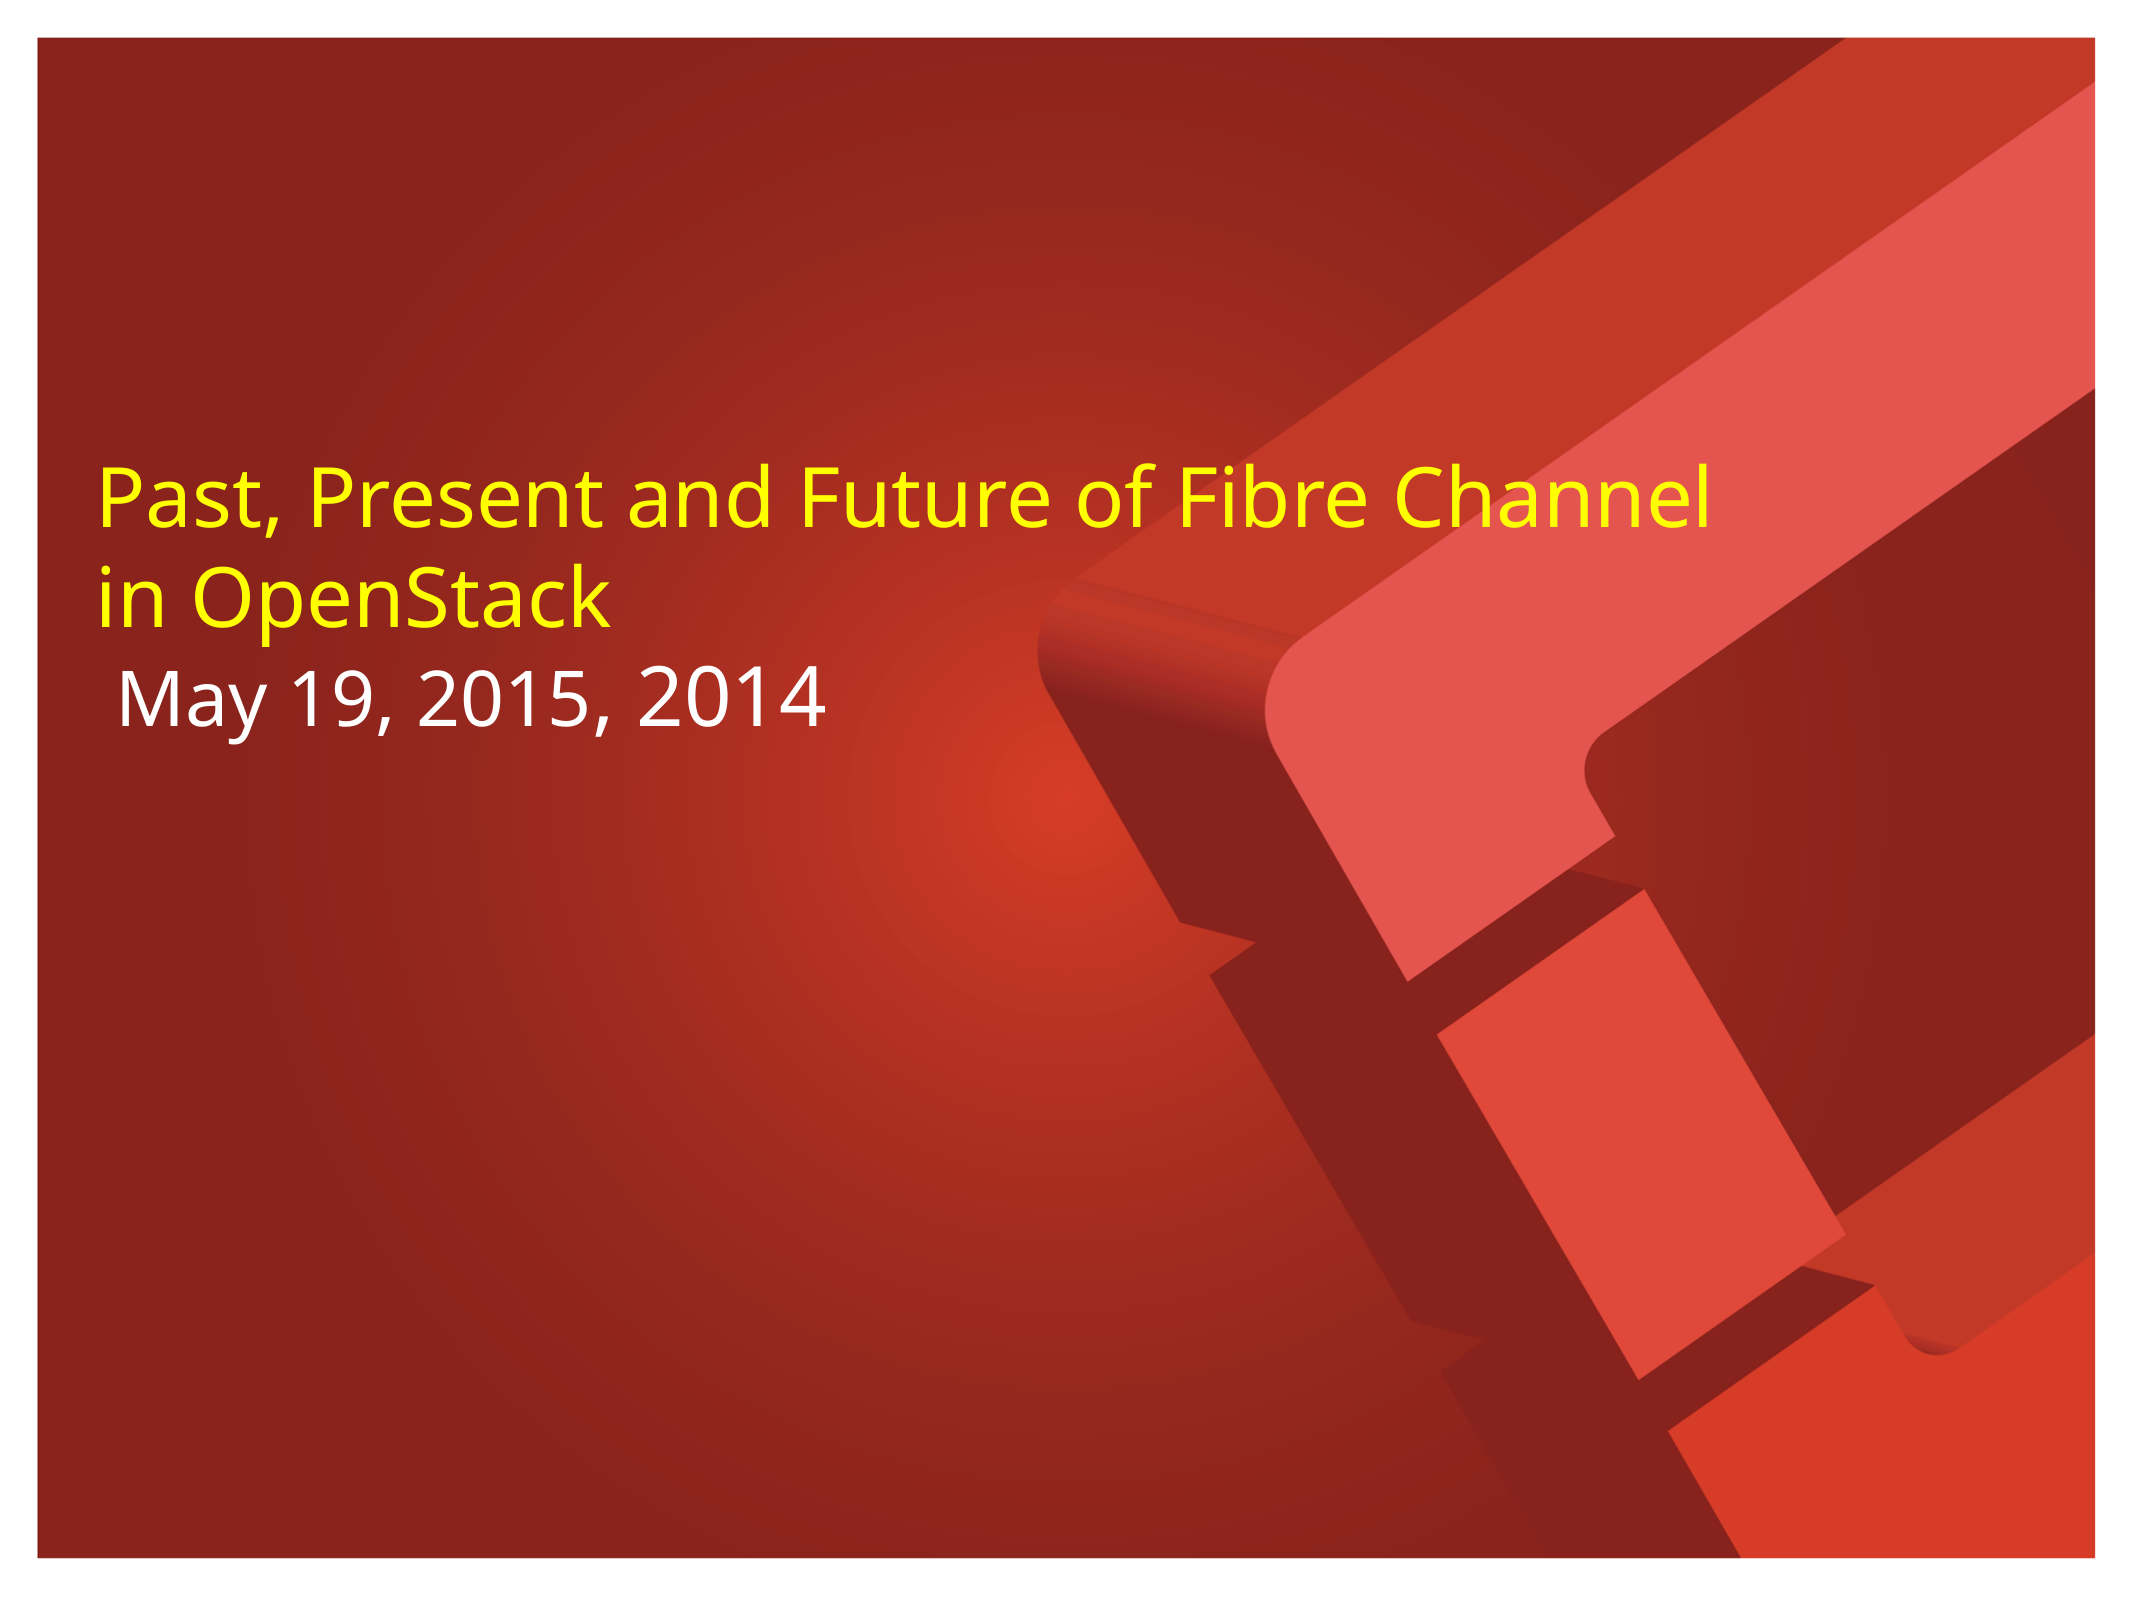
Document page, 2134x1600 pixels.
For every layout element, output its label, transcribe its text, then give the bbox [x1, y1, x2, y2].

title Past, Present and Future of Fibre Channel in OpenStack May 19, 2015, 2014 [87, 287, 1804, 601]
picture [0, 0, 2134, 1598]
